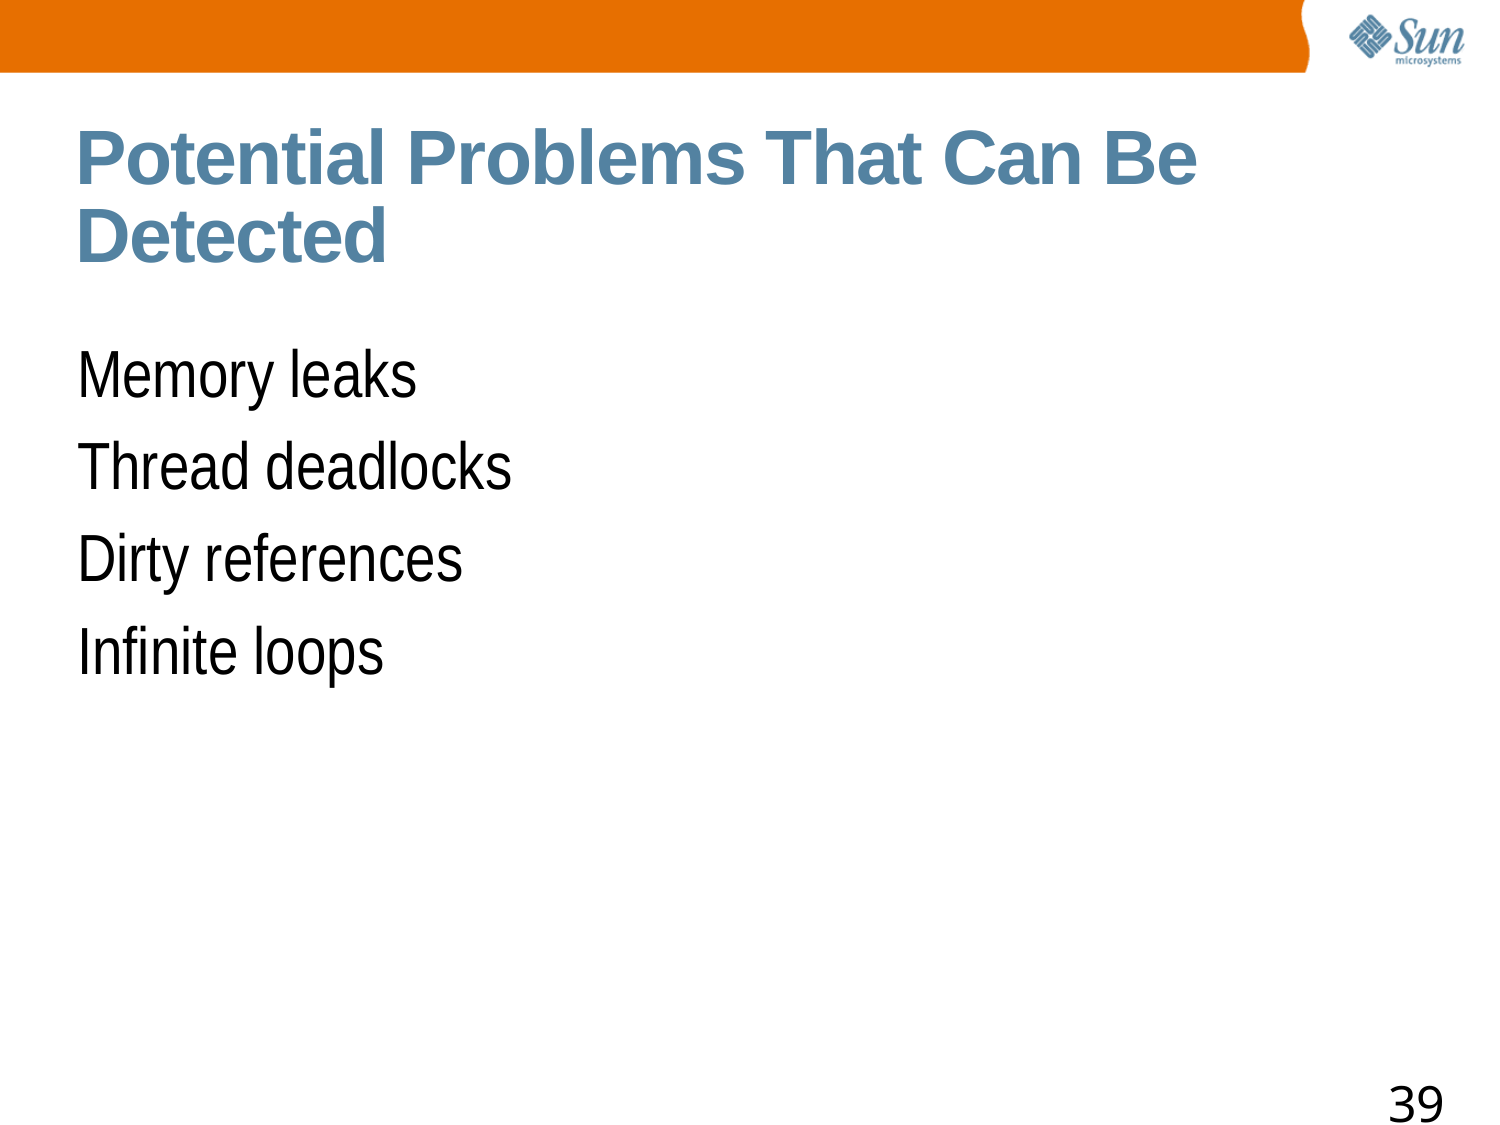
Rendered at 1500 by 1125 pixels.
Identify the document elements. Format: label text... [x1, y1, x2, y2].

list Memory leaks Thread deadlocks Dirty references Infinite loops [59, 345, 1341, 1107]
picture [0, 0, 1500, 75]
title Potential Problems That Can Be Detected [75, 122, 1438, 287]
